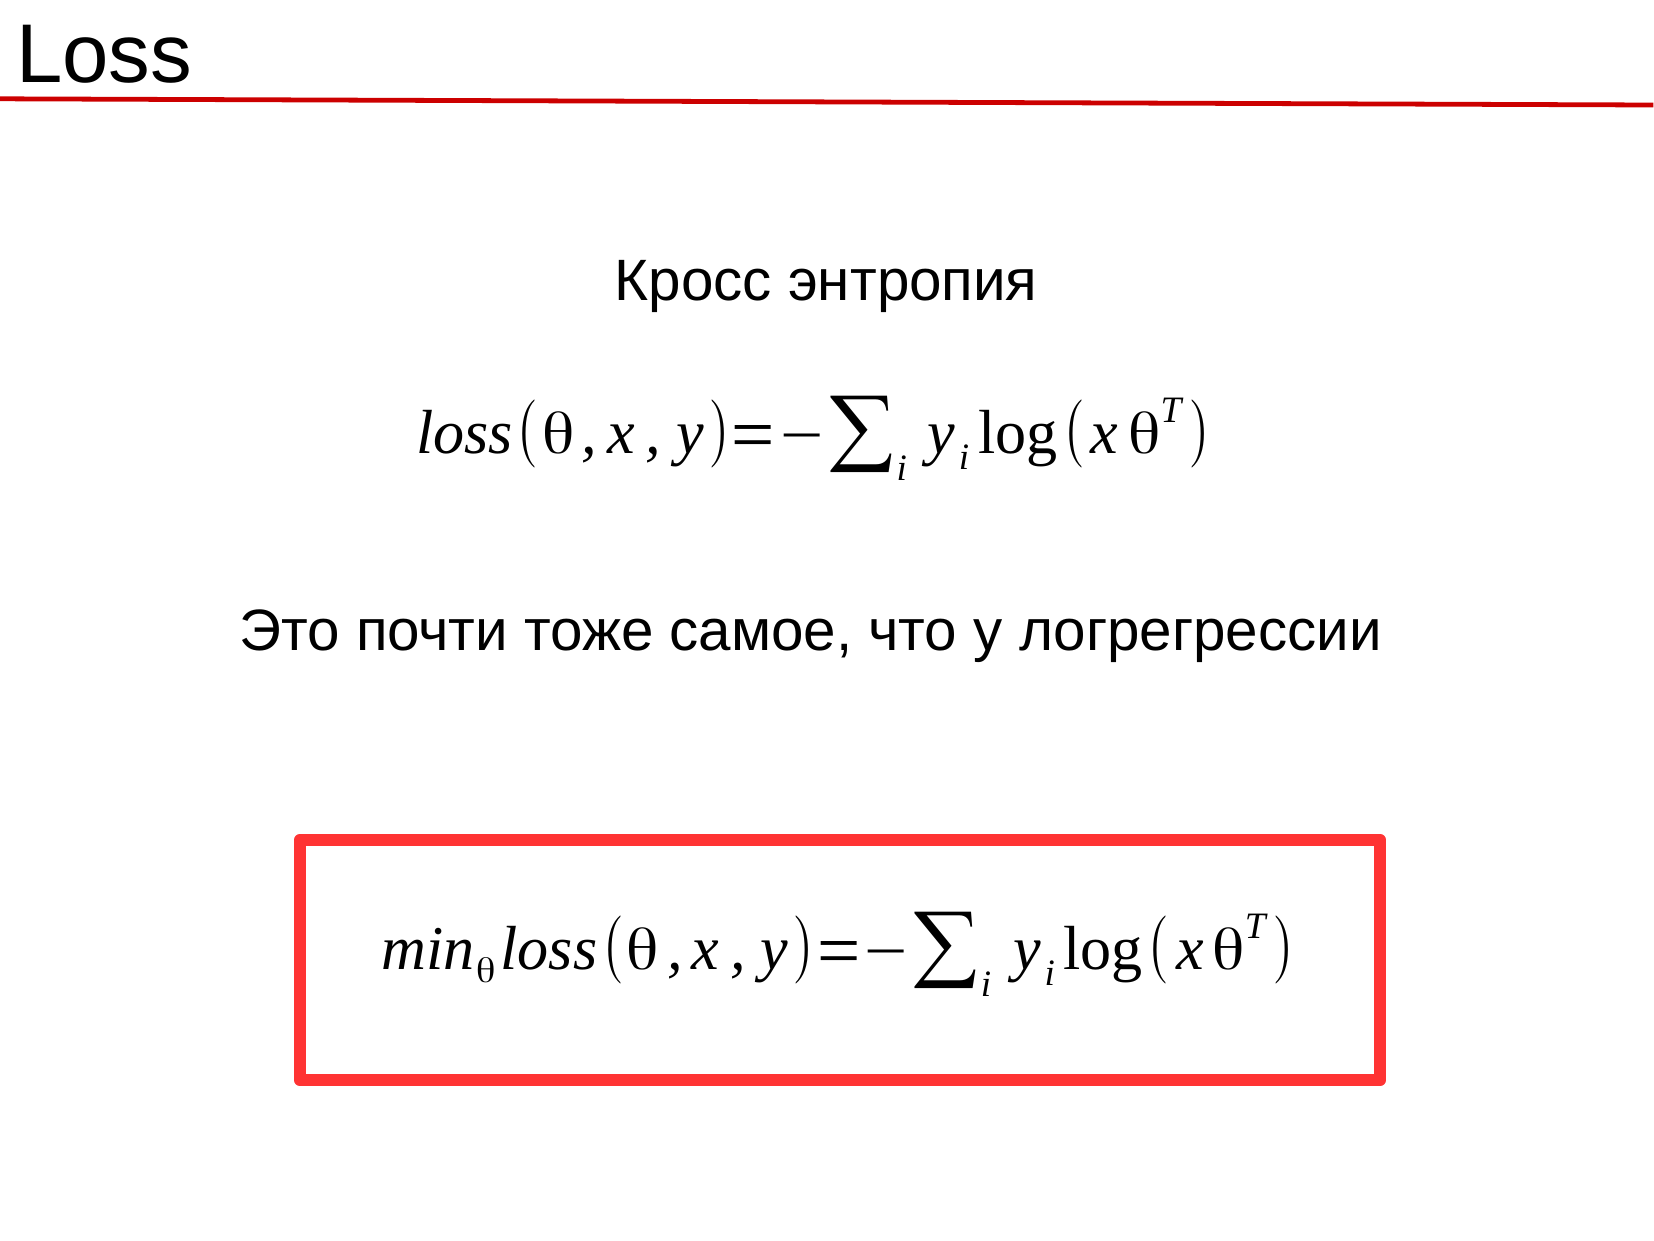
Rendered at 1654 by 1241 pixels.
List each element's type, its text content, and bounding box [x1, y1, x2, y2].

text_box Loss [1, 0, 1231, 109]
chart [375, 906, 1300, 1006]
text_box Кросс энтропия [600, 240, 1111, 385]
text_box Это почти тоже самое, что у логрегрессии [225, 590, 1576, 736]
chart [410, 390, 1216, 489]
